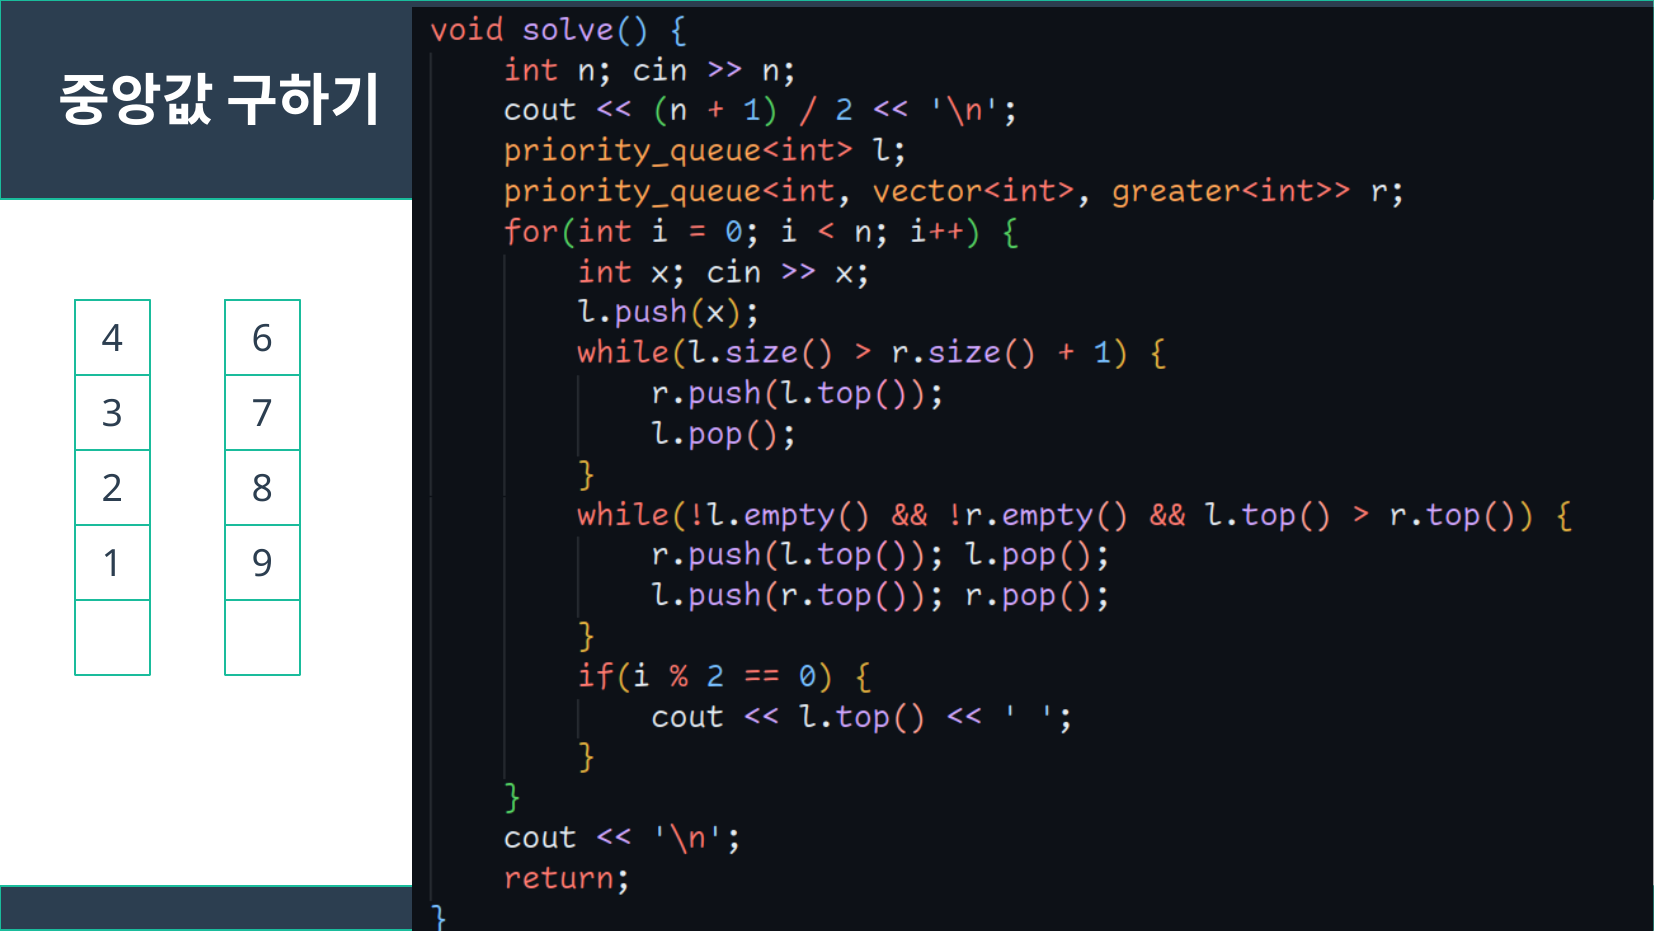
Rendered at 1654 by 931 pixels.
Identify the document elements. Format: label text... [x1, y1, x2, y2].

picture [412, 7, 1654, 931]
text_box 9 [225, 525, 301, 600]
text_box 8 [225, 450, 301, 525]
text_box 1 [75, 525, 151, 600]
text_box 2 [75, 450, 151, 525]
text_box [75, 600, 151, 676]
text_box [225, 600, 301, 676]
text_box 7 [225, 376, 301, 450]
text_box 4 [75, 300, 151, 376]
title 중앙값 구하기 [59, 37, 412, 155]
text_box 3 [75, 376, 151, 450]
text_box 6 [225, 300, 301, 376]
